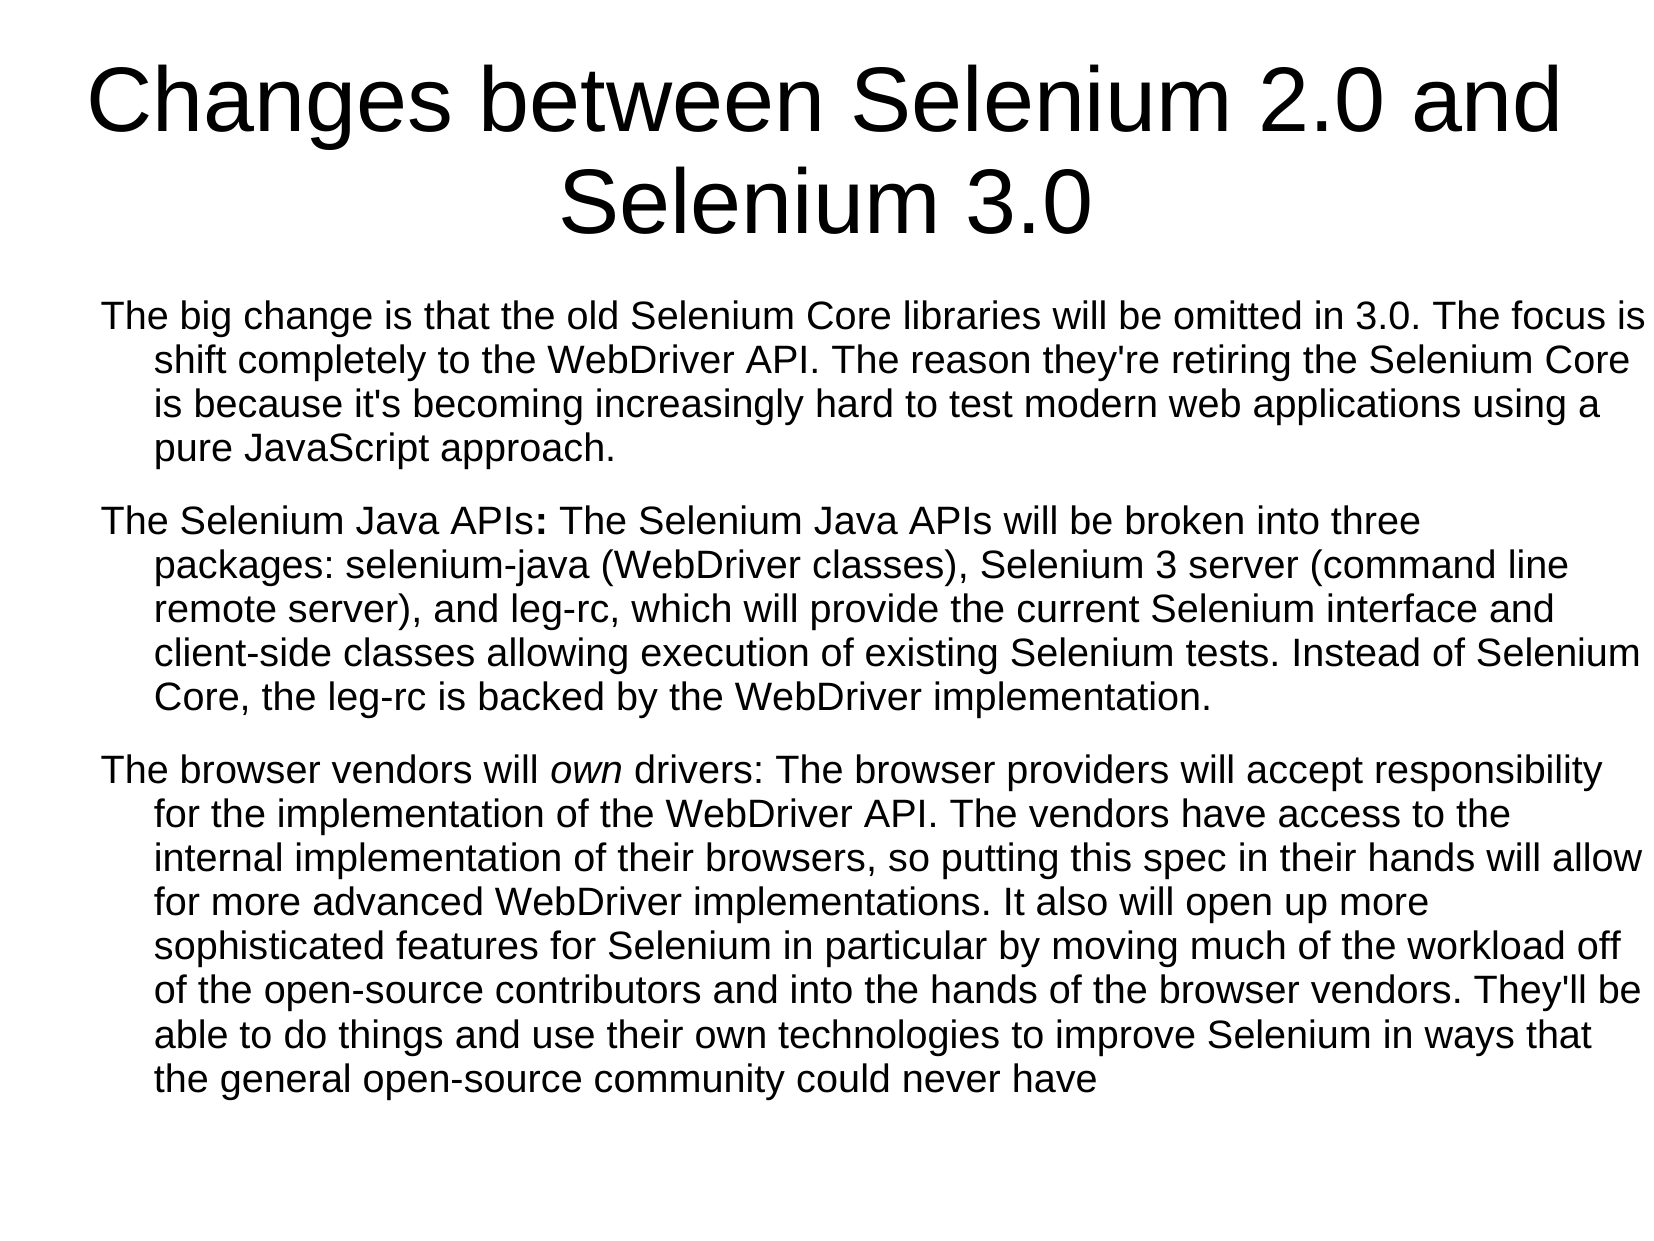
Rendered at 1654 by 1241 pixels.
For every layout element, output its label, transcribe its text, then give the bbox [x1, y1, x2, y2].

title Changes between Selenium 2.0 and Selenium 3.0 [82, 49, 1571, 257]
list The big change is that the old Selenium Core libraries will be omitted in 3.0. The focus is shift completely to the WebDriver API. The reason they're retiring the Selenium Core is because it's becoming increasingly hard to test modern web applications using a pure JavaScript approach. The Selenium Java APIs: The Selenium Java APIs will be broken into three packages: selenium-java (WebDriver classes), Selenium 3 server (command line remote server), and leg-rc, which will provide the current Selenium interface and client-side classes allowing execution of existing Selenium tests. Instead of Selenium Core, the leg-rc is backed by the WebDriver implementation. The browser vendors will own drivers: The browser providers will accept responsibility for the implementation of the WebDriver API. The vendors have access to the internal implementation of their browsers, so putting this spec in their hands will allow for more advanced WebDriver implementations. It also will open up more sophisticated features for Selenium in particular by moving much of the workload off of the open-source contributors and into the hands of the browser vendors. They'll be able to do things and use their own technologies to improve Selenium in ways that the general open-source community could never have [47, 289, 1652, 1108]
